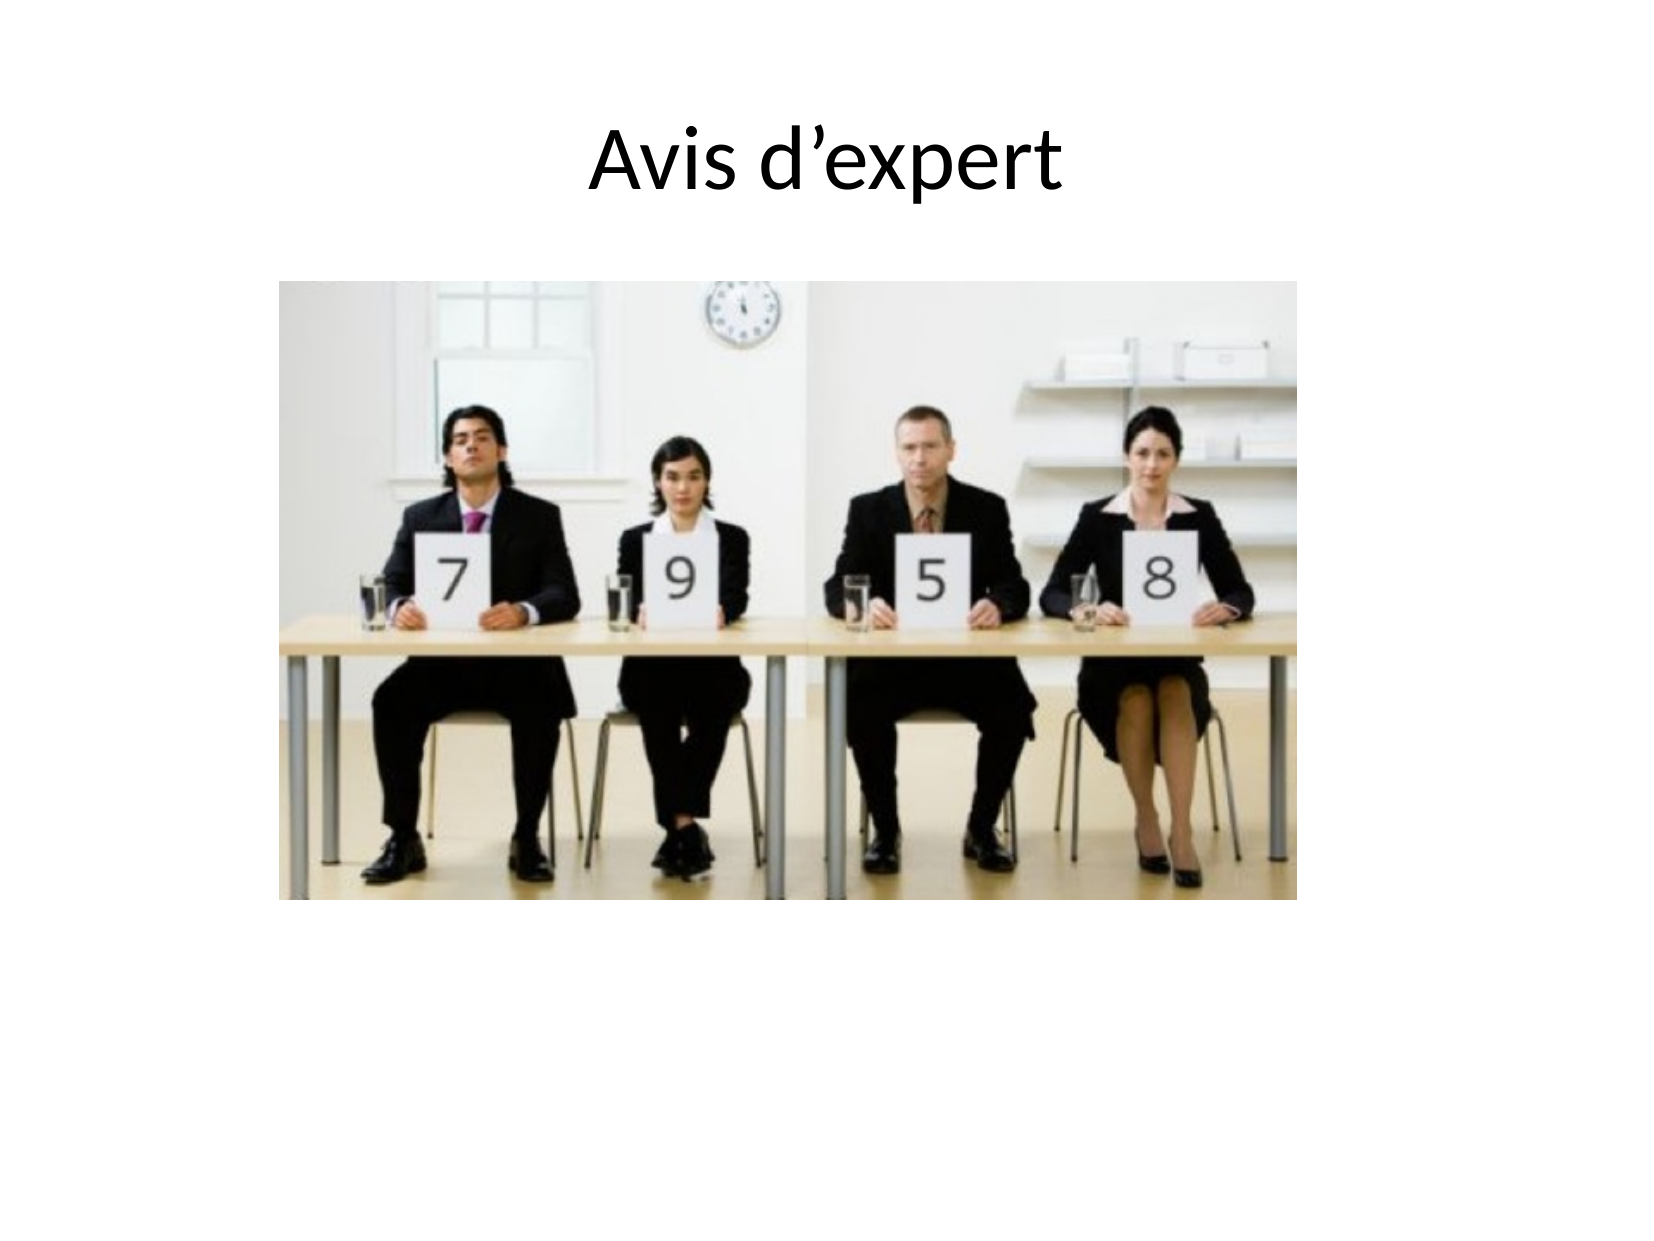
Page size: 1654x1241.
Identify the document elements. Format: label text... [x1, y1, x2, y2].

picture [279, 281, 1297, 900]
title Avis d’expert [82, 49, 1571, 257]
